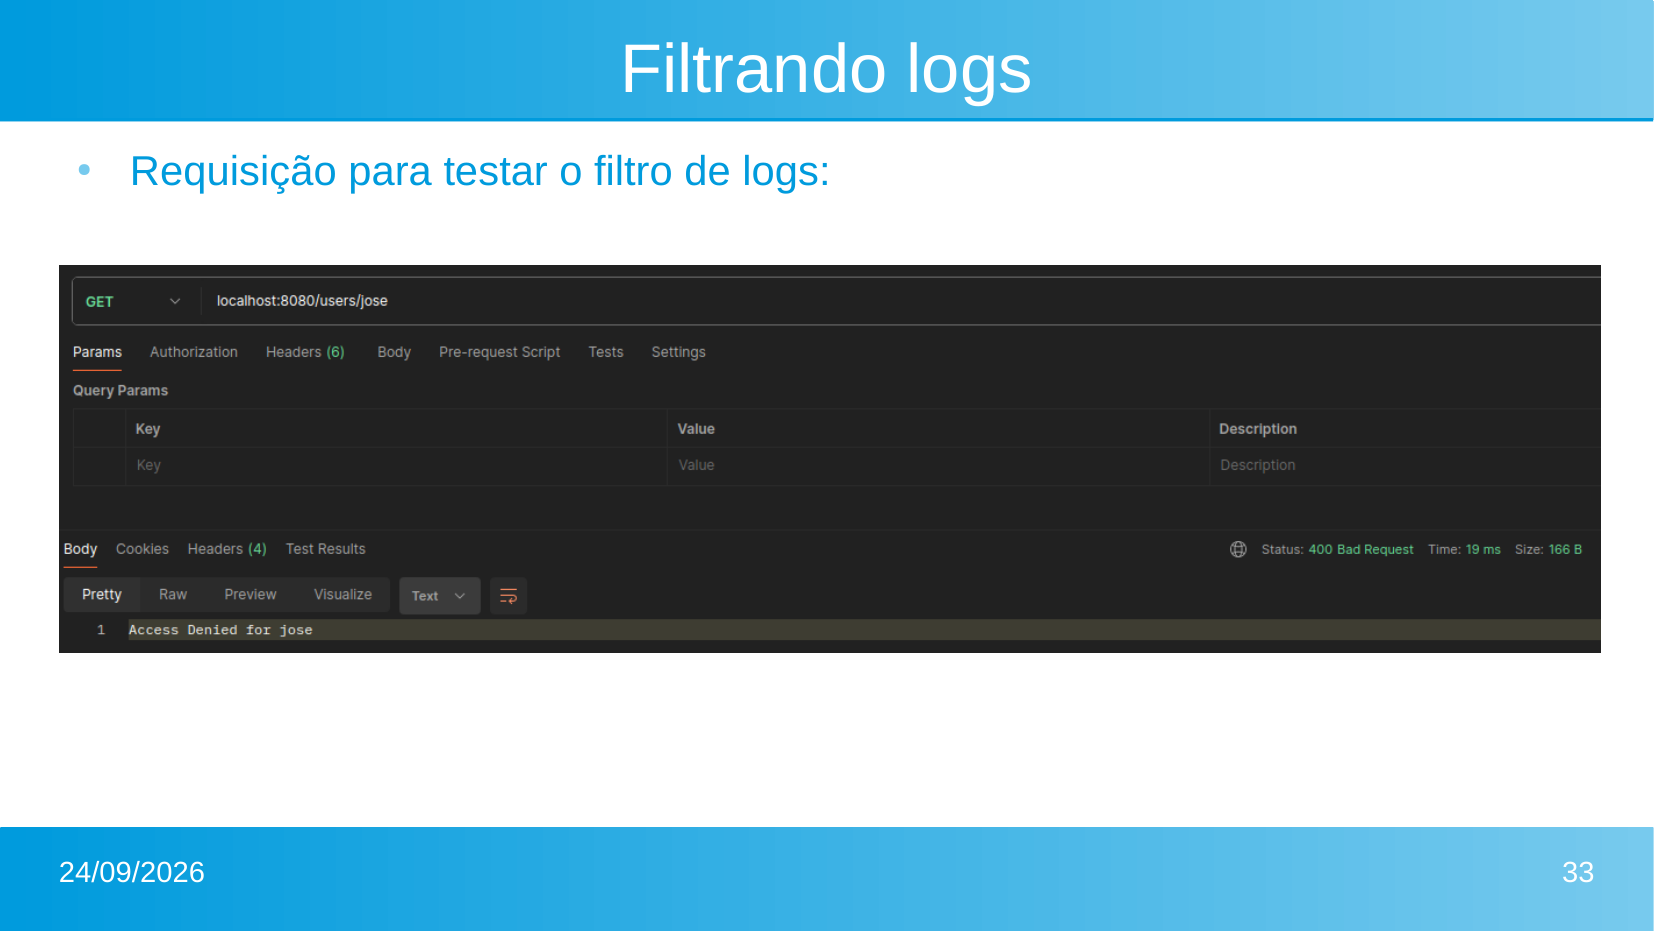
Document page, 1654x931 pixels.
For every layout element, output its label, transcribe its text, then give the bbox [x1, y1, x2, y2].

picture [59, 265, 1601, 653]
list Requisição para testar o filtro de logs: [59, 147, 1595, 207]
title Filtrando logs [59, 29, 1595, 108]
